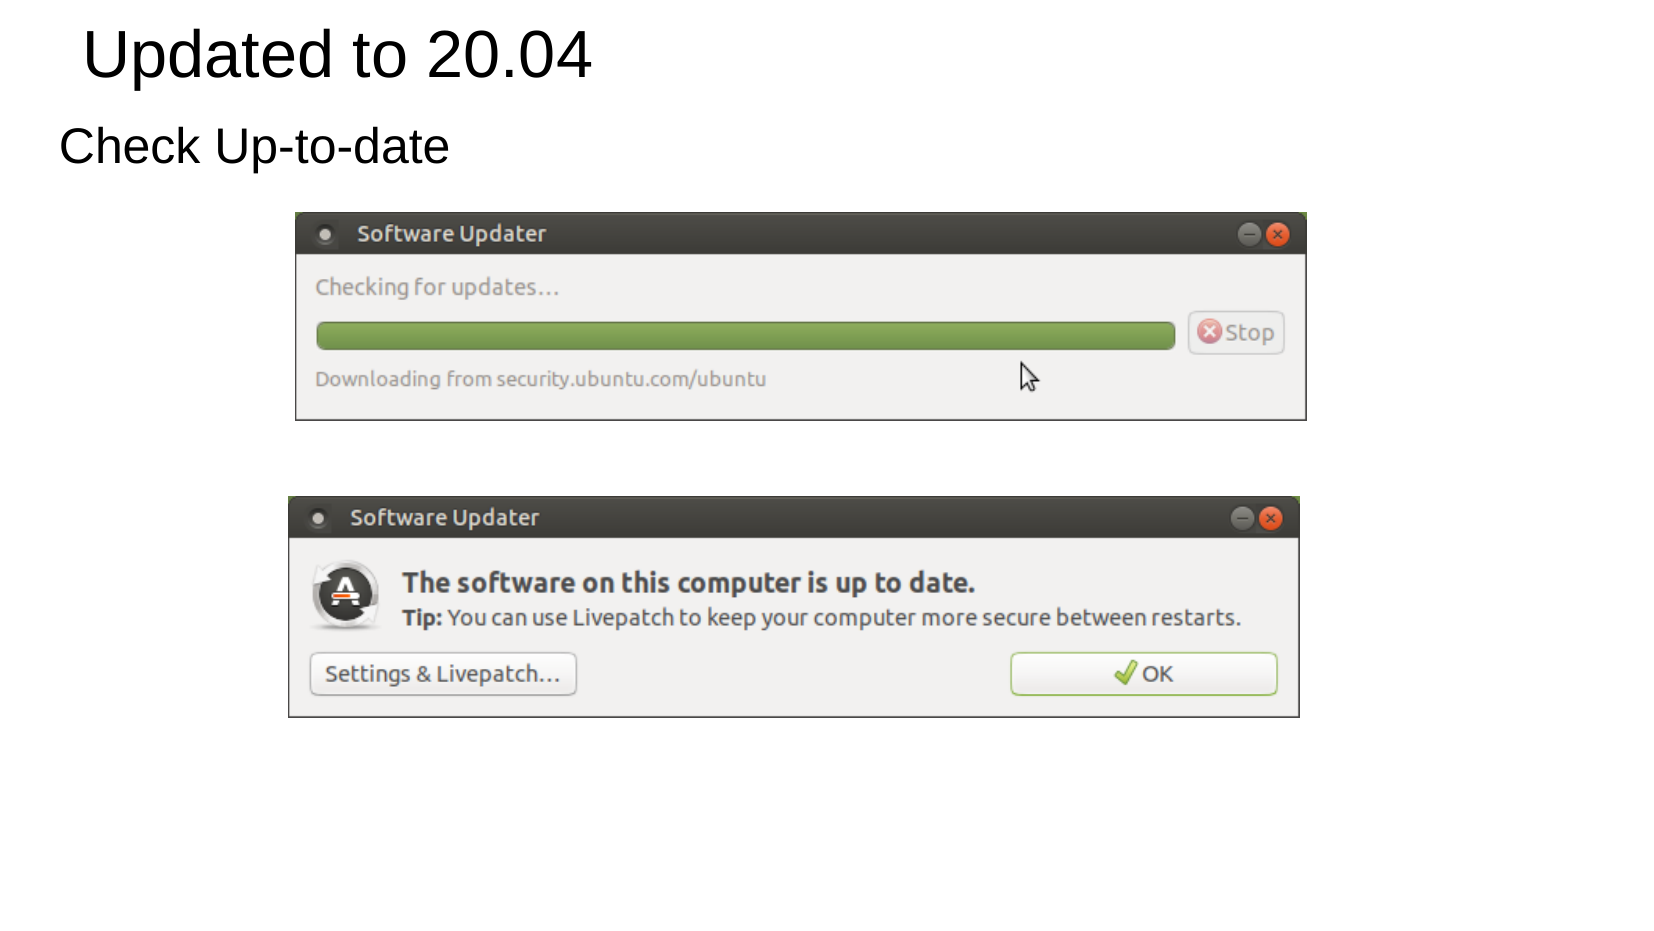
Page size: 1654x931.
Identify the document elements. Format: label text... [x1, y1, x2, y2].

picture [288, 496, 1300, 718]
subtitle Check Up-to-date [59, 91, 1548, 201]
picture [295, 212, 1307, 421]
title Updated to 20.04 [82, 16, 1571, 92]
